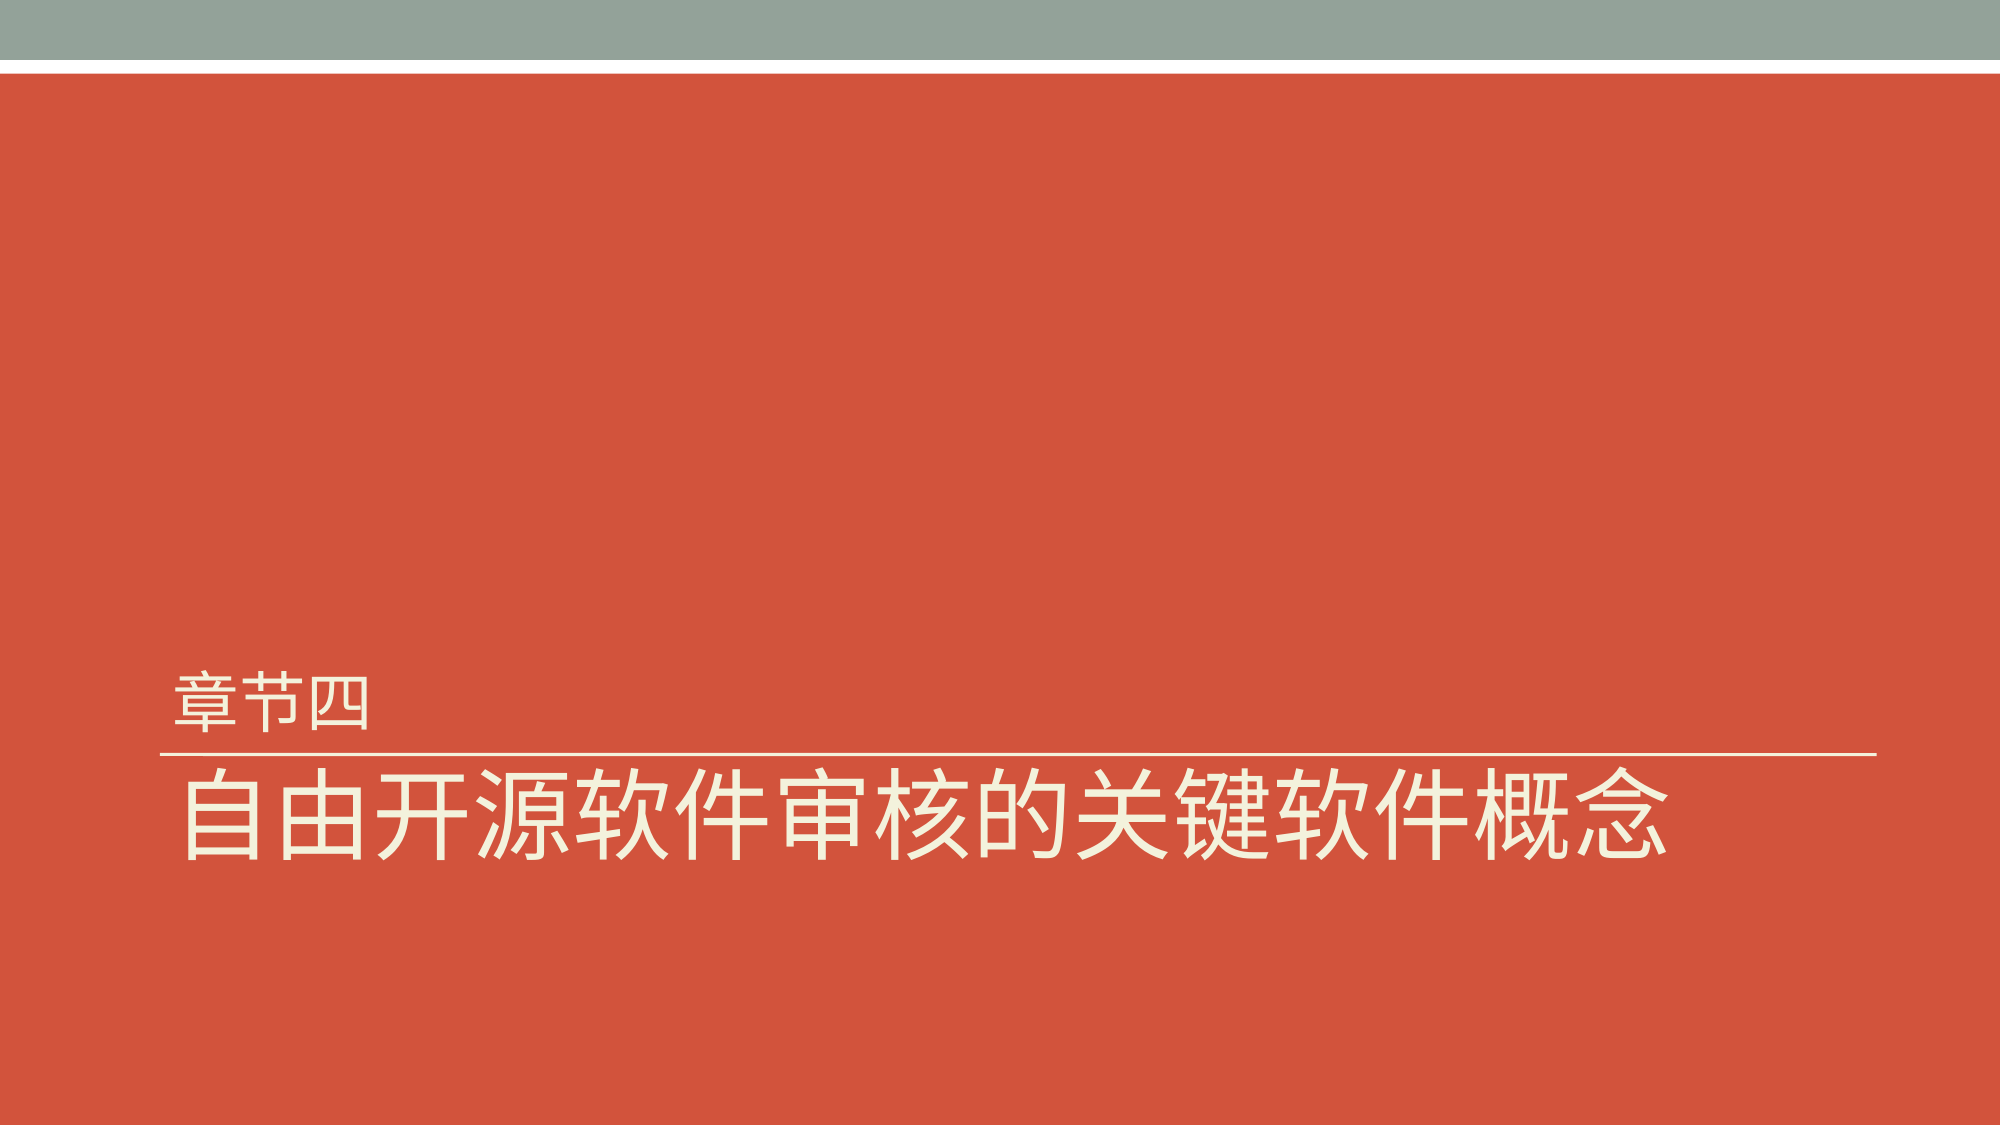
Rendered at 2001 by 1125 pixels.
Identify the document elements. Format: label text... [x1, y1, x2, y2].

title 章节四 [157, 387, 1858, 749]
list 自由开源软件审核的关键软件概念 [157, 758, 1858, 1006]
